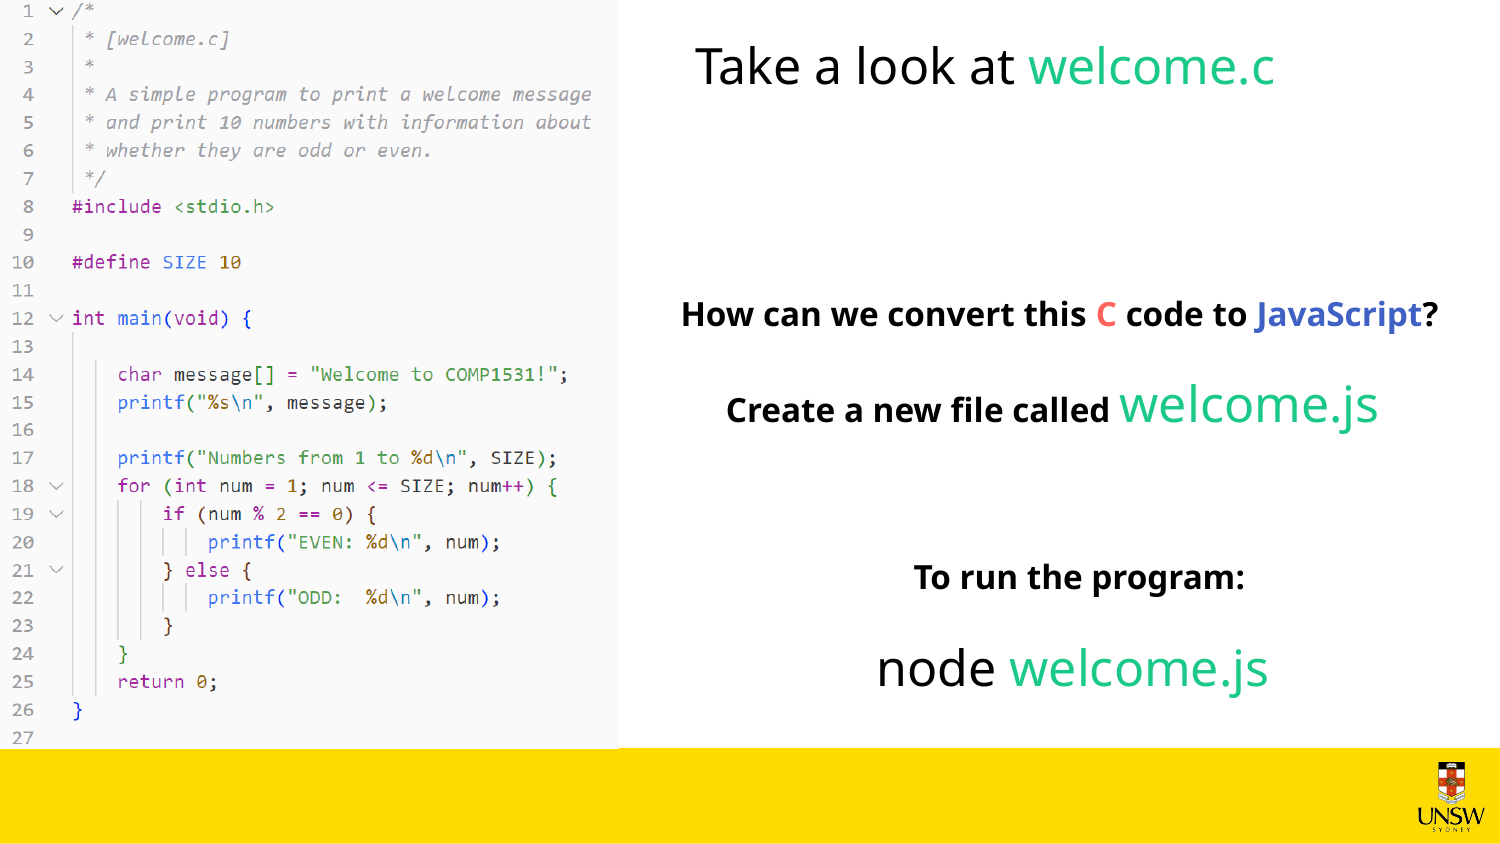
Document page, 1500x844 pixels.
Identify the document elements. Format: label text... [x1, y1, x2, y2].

text_box To run the program: node welcome.js [639, 541, 1500, 712]
picture [1418, 762, 1485, 832]
text_box Take a look at welcome.c [680, 19, 1453, 110]
picture [0, 0, 619, 749]
text_box How can we convert this C code to JavaScript? Create a new file called welcome.js [618, 277, 1500, 448]
